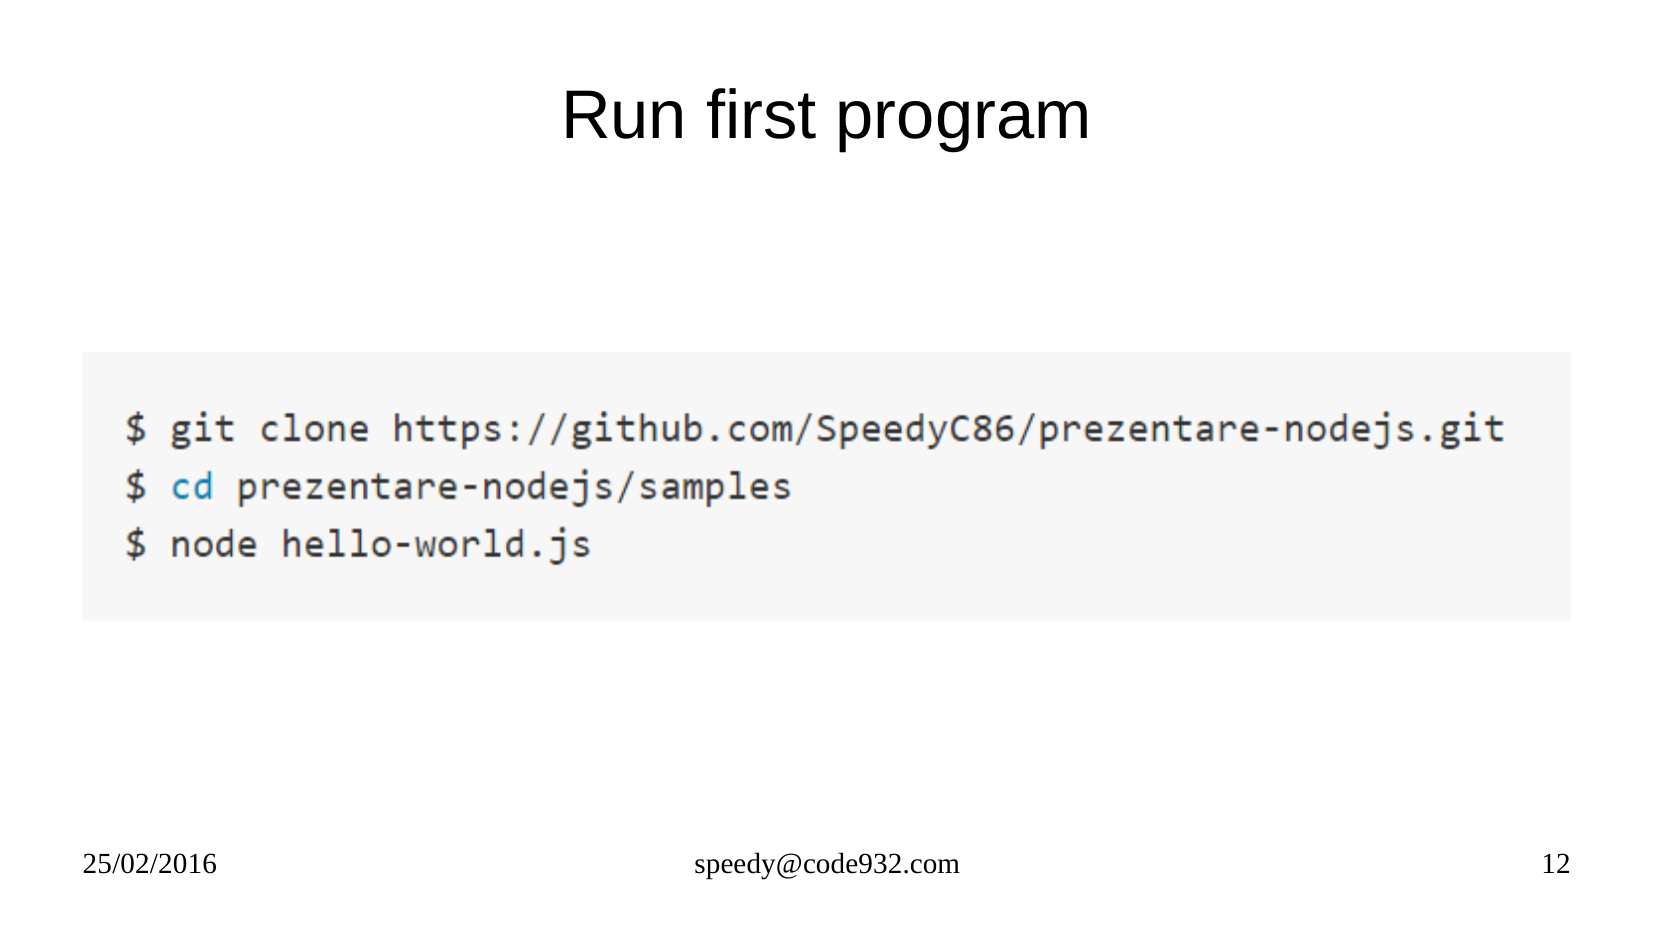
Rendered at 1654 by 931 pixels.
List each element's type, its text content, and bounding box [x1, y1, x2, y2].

picture [82, 352, 1571, 623]
title Run first program [82, 37, 1571, 193]
